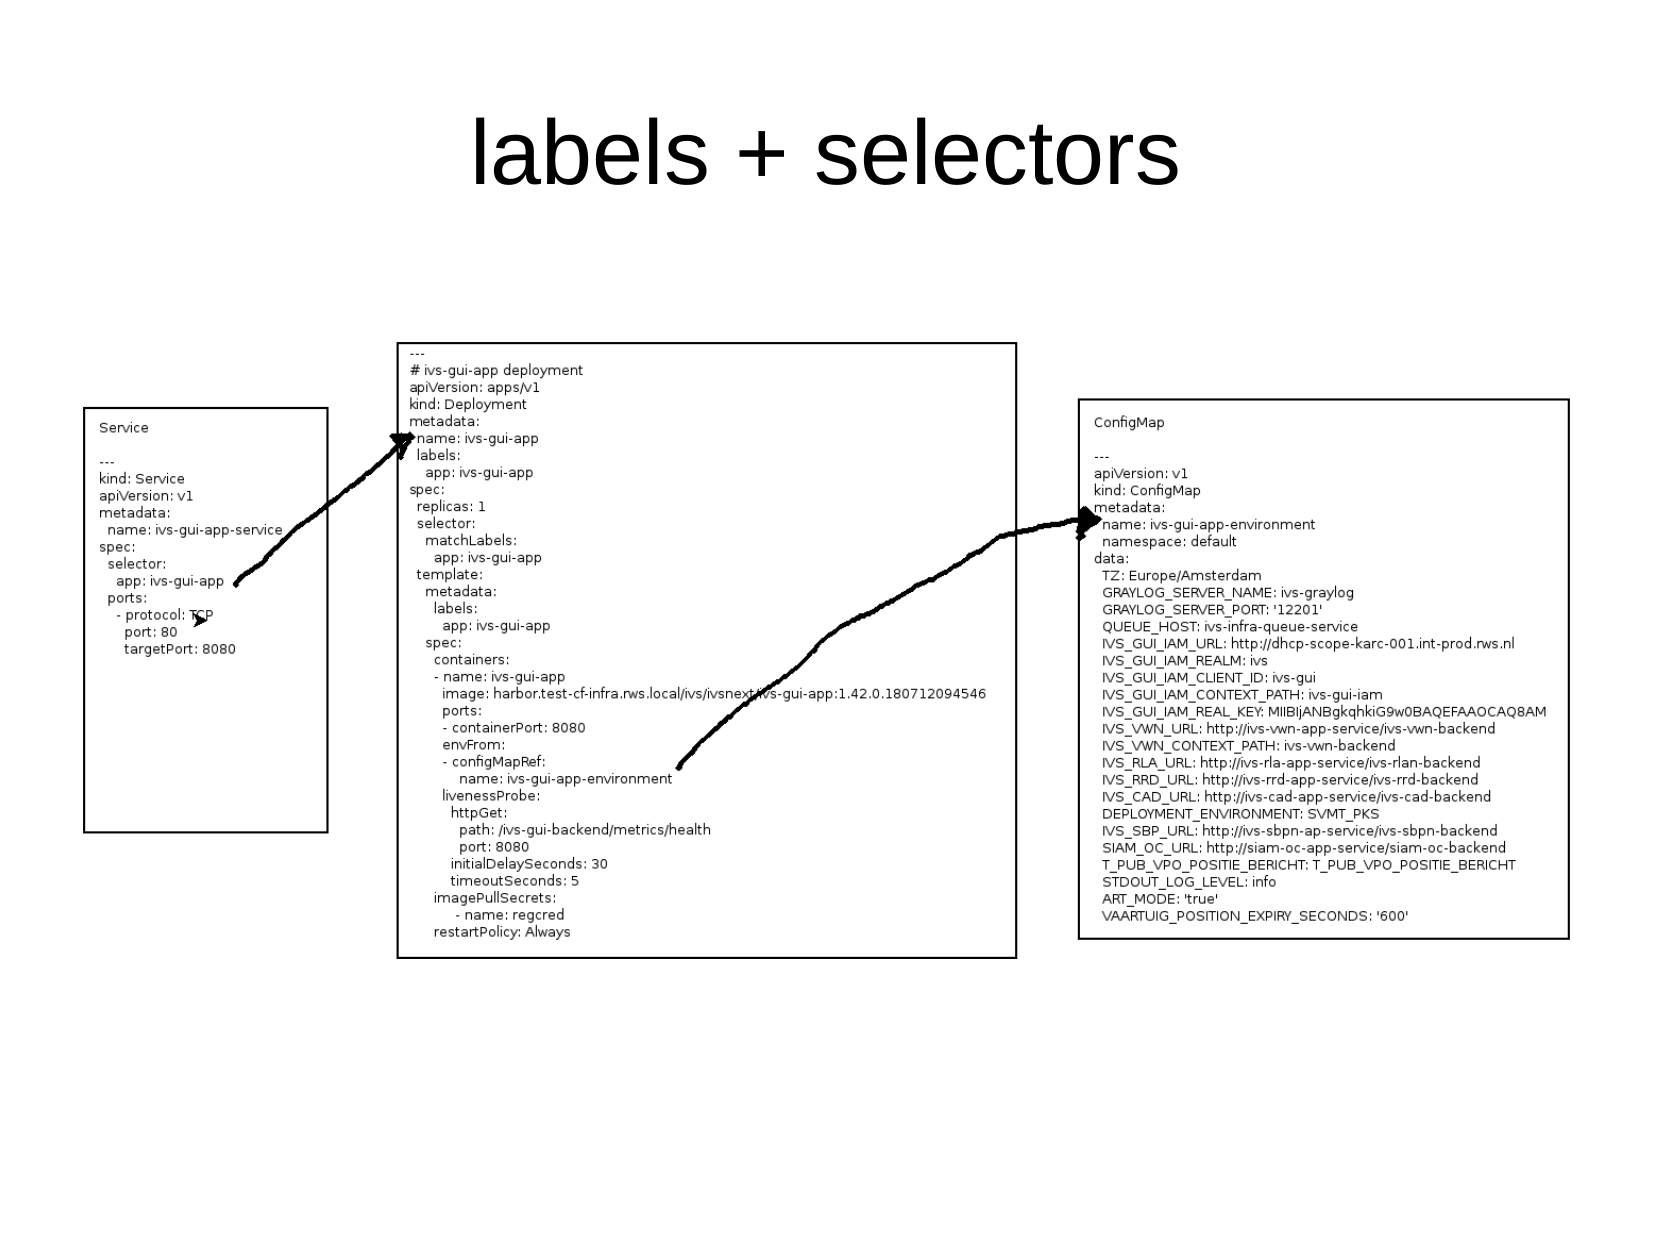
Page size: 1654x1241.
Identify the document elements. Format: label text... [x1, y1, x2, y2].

title labels + selectors [82, 49, 1571, 257]
picture [82, 341, 1571, 959]
